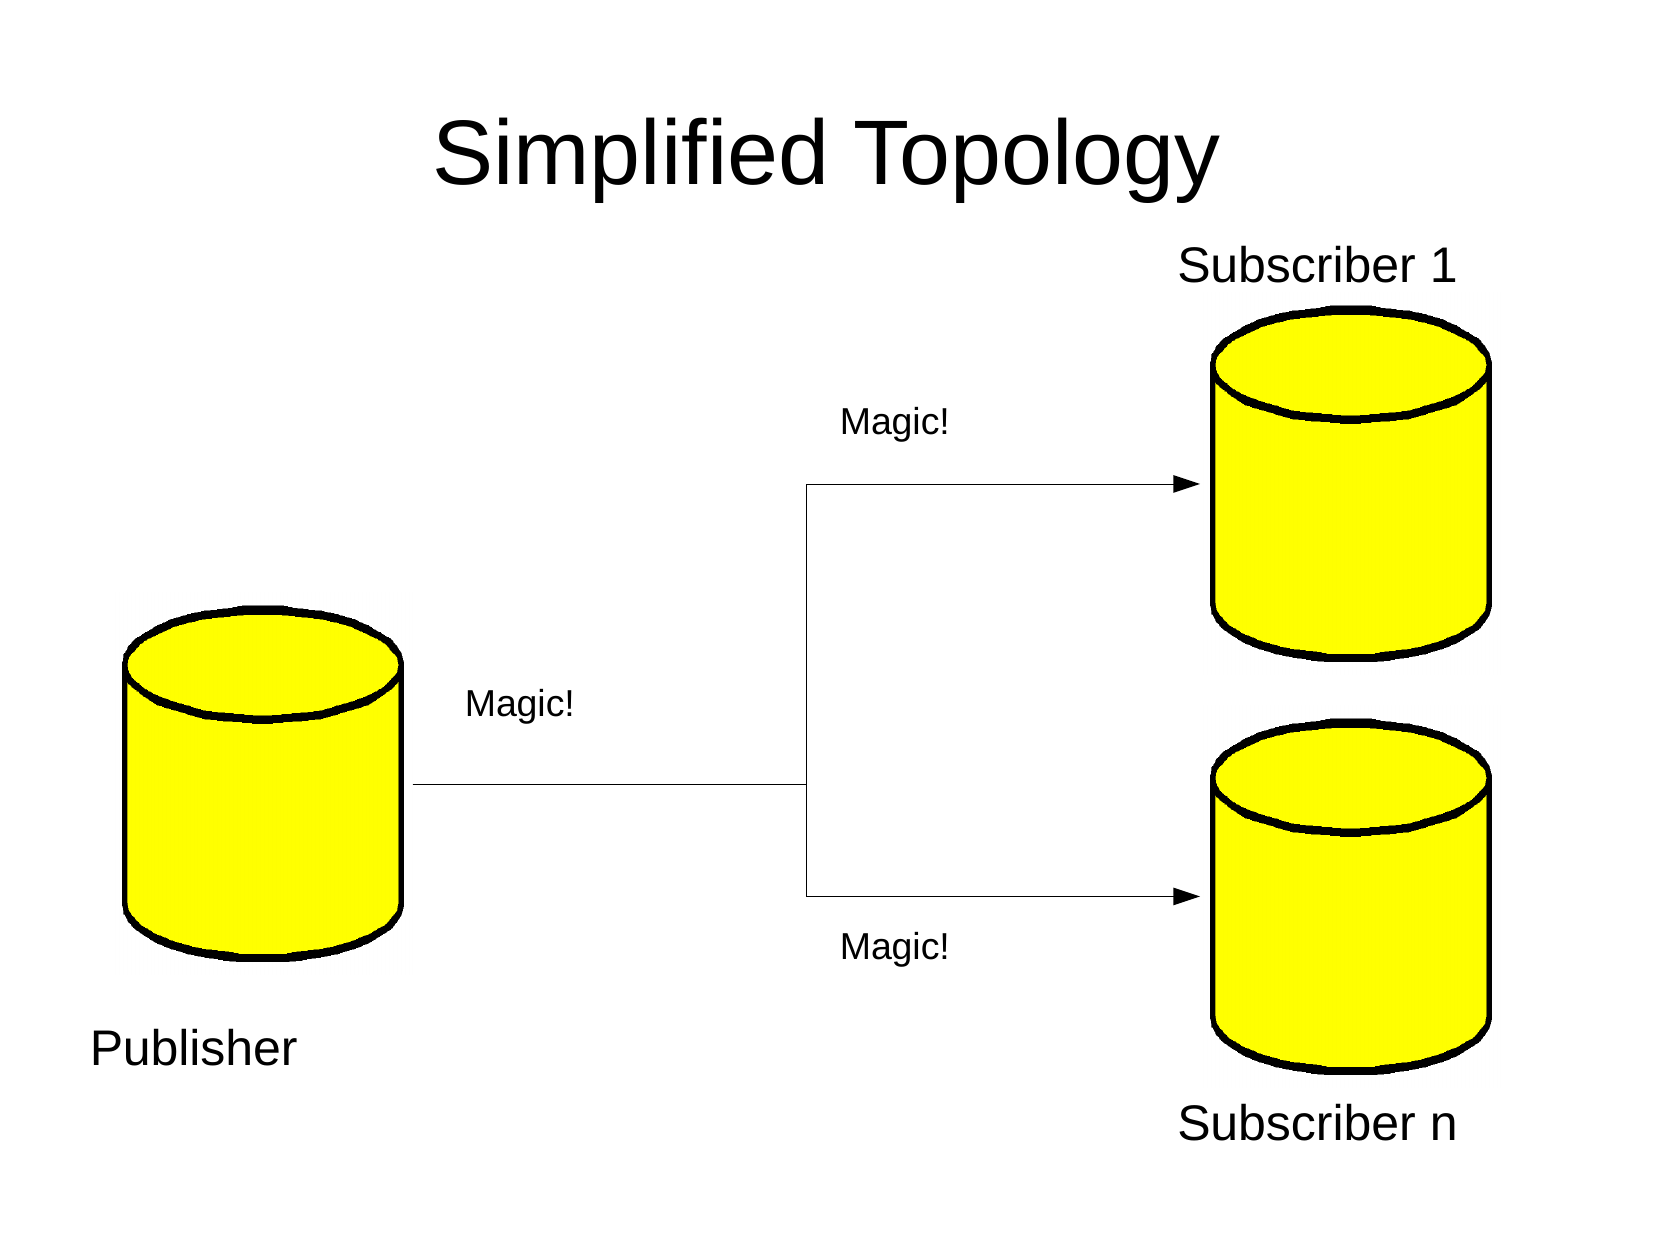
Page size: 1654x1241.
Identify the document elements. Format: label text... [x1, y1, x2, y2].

title Simplified Topology [82, 56, 1571, 250]
text_box Magic! [825, 918, 1126, 976]
text_box Magic! [450, 675, 751, 732]
picture [112, 592, 413, 976]
text_box Subscriber 1 [1162, 229, 1538, 301]
text_box Subscriber n [1162, 1087, 1613, 1159]
picture [1200, 705, 1501, 1087]
text_box Magic! [825, 393, 965, 451]
picture [1200, 301, 1501, 676]
text_box Publisher [75, 1012, 488, 1084]
